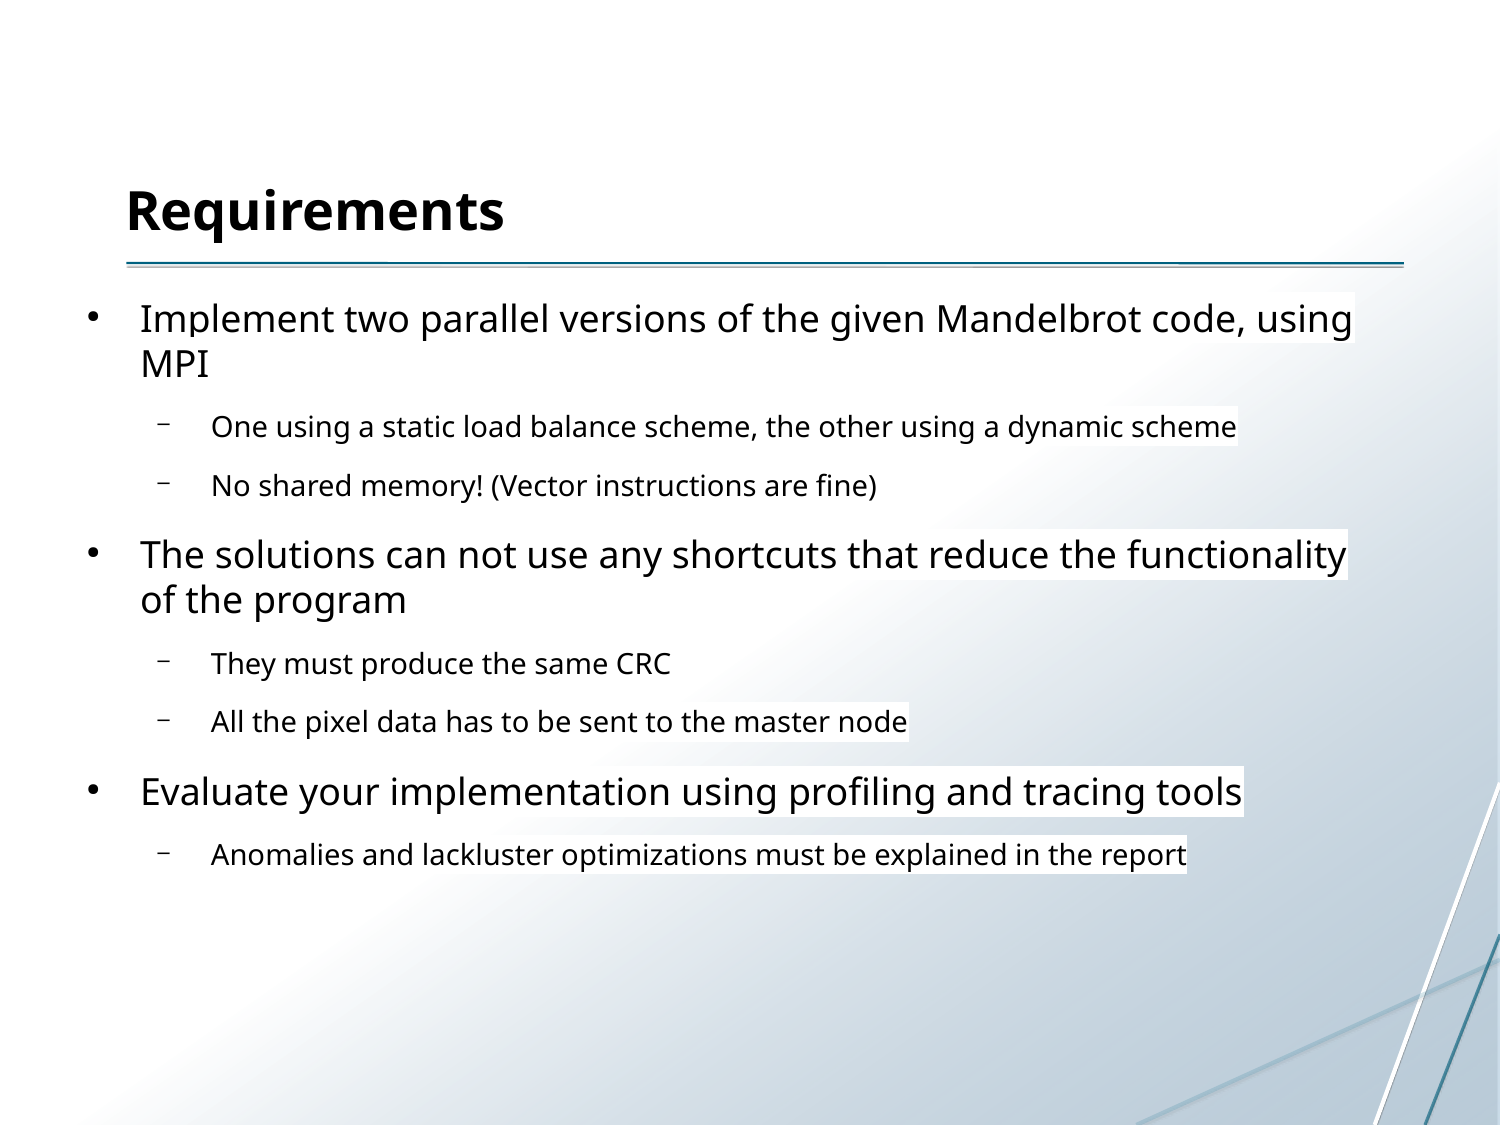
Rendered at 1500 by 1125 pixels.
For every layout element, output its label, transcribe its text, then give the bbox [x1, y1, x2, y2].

list Implement two parallel versions of the given Mandelbrot code, using MPI One using a static load balance scheme, the other using a dynamic scheme No shared memory! (Vector instructions are fine) The solutions can not use any shortcuts that reduce the functionality of the program They must produce the same CRC All the pixel data has to be sent to the master node Evaluate your implementation using profiling and tracing tools Anomalies and lackluster optimizations must be explained in the report [54, 287, 1404, 1005]
title Requirements [109, 49, 1403, 249]
